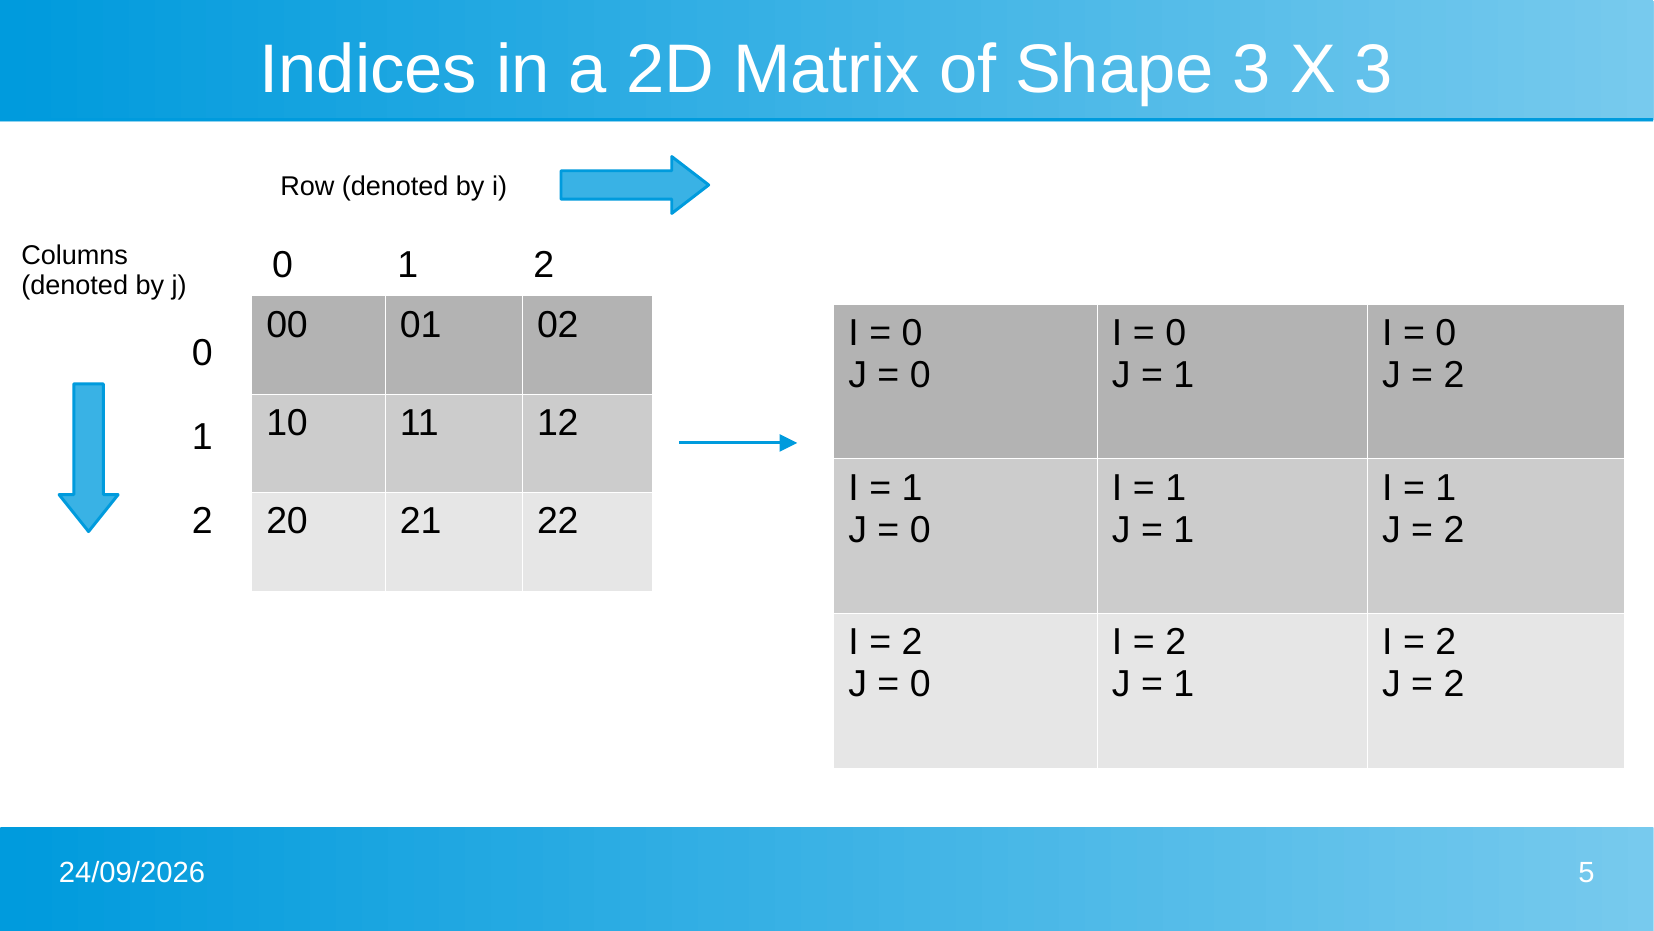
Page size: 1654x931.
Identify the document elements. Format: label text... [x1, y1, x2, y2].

table_cell 11 [386, 395, 522, 492]
table_header I = 0 J = 0 [834, 305, 1097, 458]
table_header 02 [523, 296, 652, 394]
table_cell I = 1 J = 2 [1368, 459, 1624, 613]
text_box Columns (denoted by j) [6, 232, 207, 374]
title Indices in a 2D Matrix of Shape 3 X 3 [59, 29, 1595, 108]
text_box 0 1 2 [177, 324, 237, 549]
table_header 01 [386, 296, 522, 394]
table_header 00 [252, 296, 385, 394]
text_box 0 1 2 [236, 235, 650, 293]
table_header I = 0 J = 1 [1098, 305, 1367, 458]
table_header I = 0 J = 2 [1368, 305, 1624, 458]
table_cell 20 [252, 493, 385, 591]
table_cell I = 2 J = 0 [834, 614, 1097, 768]
text_box [561, 156, 709, 214]
table_cell I = 2 J = 2 [1368, 614, 1624, 768]
table_cell I = 2 J = 1 [1098, 614, 1367, 768]
table_cell 22 [523, 493, 652, 591]
text_box [59, 383, 119, 532]
table_cell I = 1 J = 0 [834, 459, 1097, 613]
text_box Row (denoted by i) [265, 163, 614, 214]
table_cell 10 [252, 395, 385, 492]
table_cell 21 [386, 493, 522, 591]
table_cell I = 1 J = 1 [1098, 459, 1367, 613]
table_cell 12 [523, 395, 652, 492]
